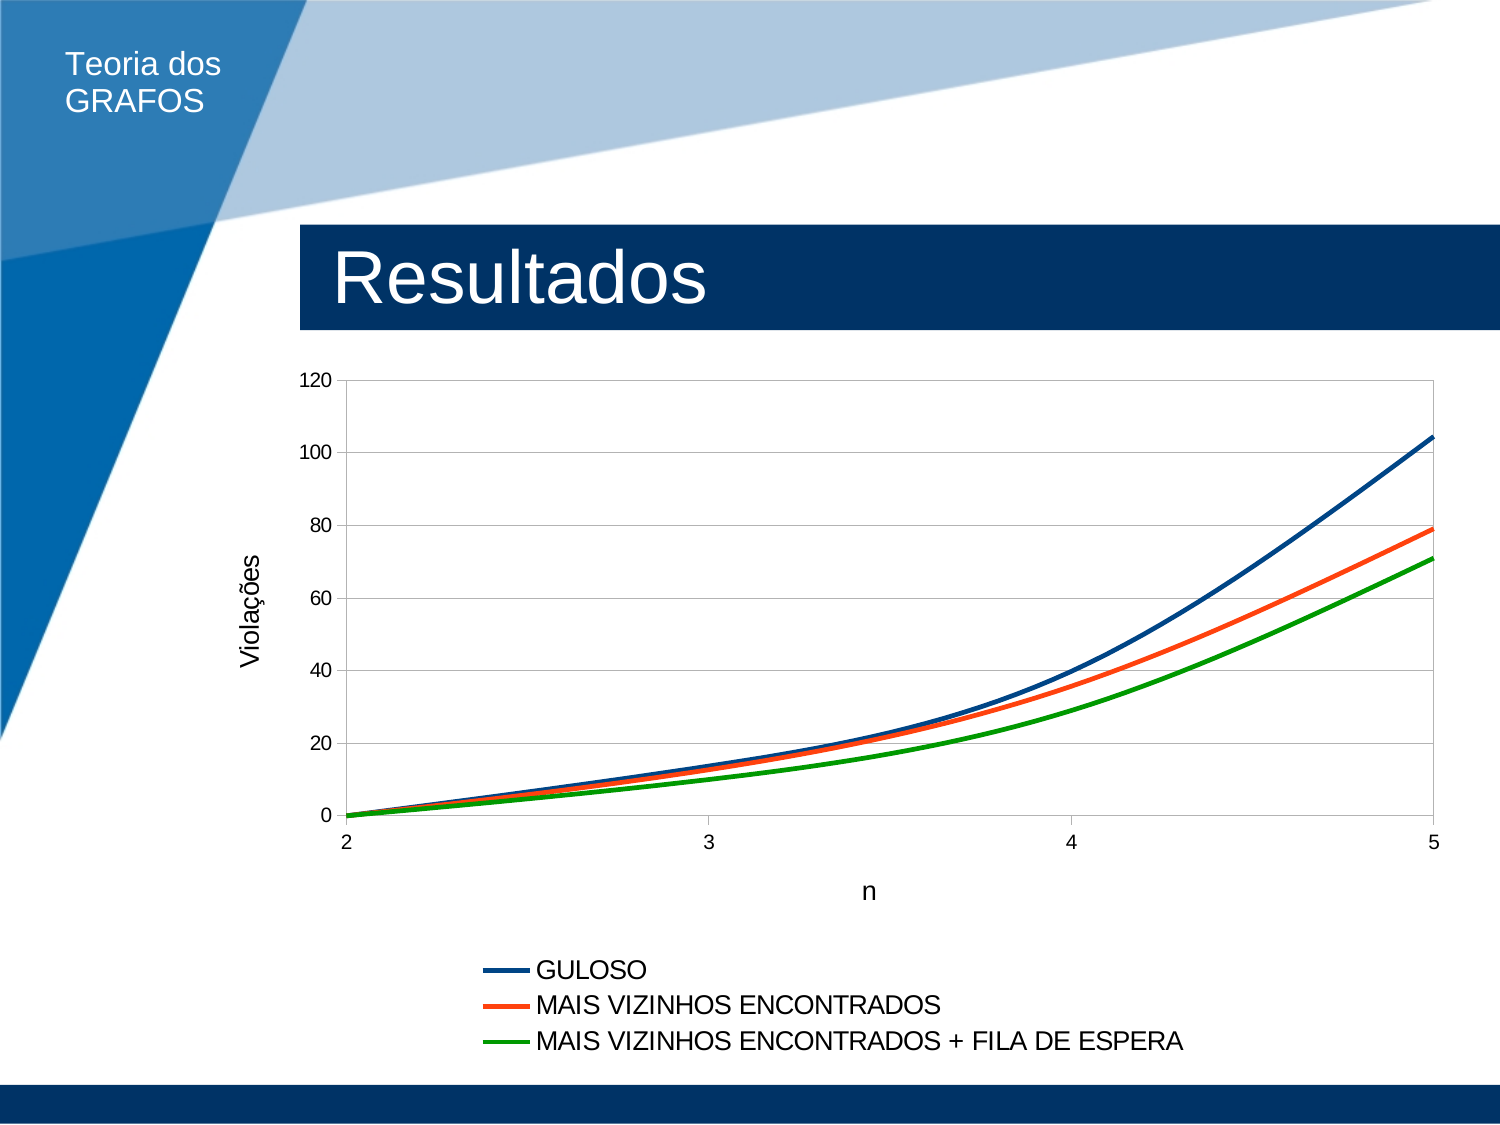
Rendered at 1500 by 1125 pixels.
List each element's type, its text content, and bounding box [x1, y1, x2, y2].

picture [0, 0, 1500, 842]
chart [200, 354, 1465, 1063]
title Resultados [300, 224, 1500, 331]
